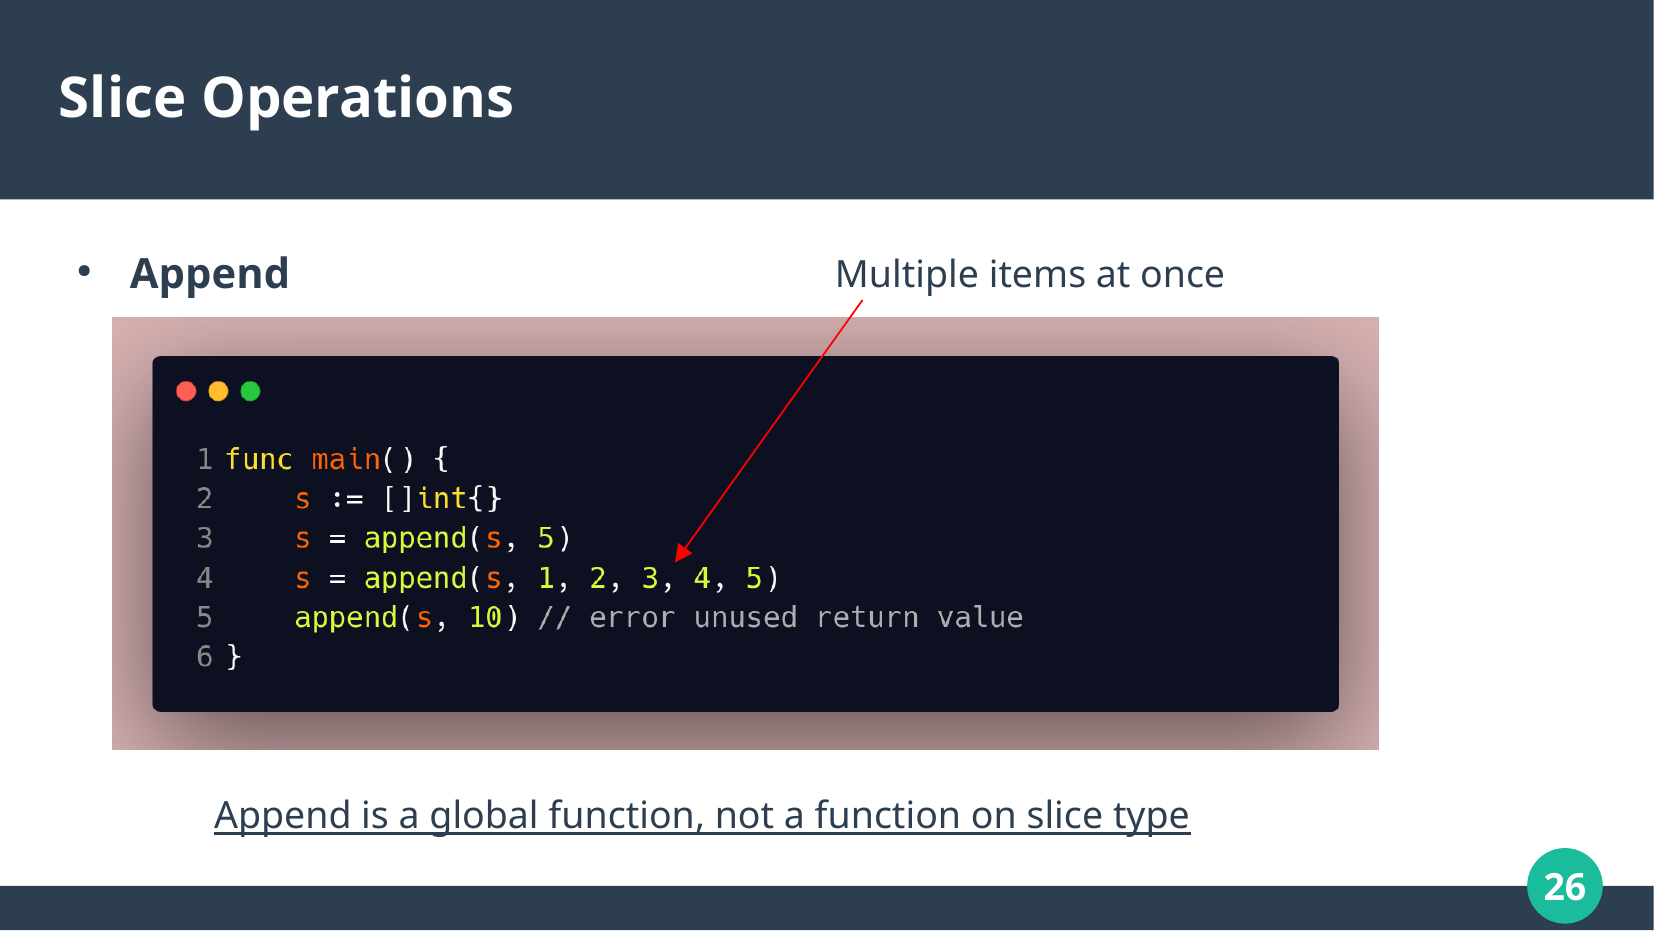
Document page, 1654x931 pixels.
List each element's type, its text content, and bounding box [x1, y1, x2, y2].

list Append [59, 243, 809, 540]
text_box Multiple items at once [820, 240, 1241, 306]
text_box Append is a global function, not a function on slice type [199, 781, 1206, 848]
title Slice Operations [59, 37, 1595, 155]
picture [112, 317, 1379, 751]
